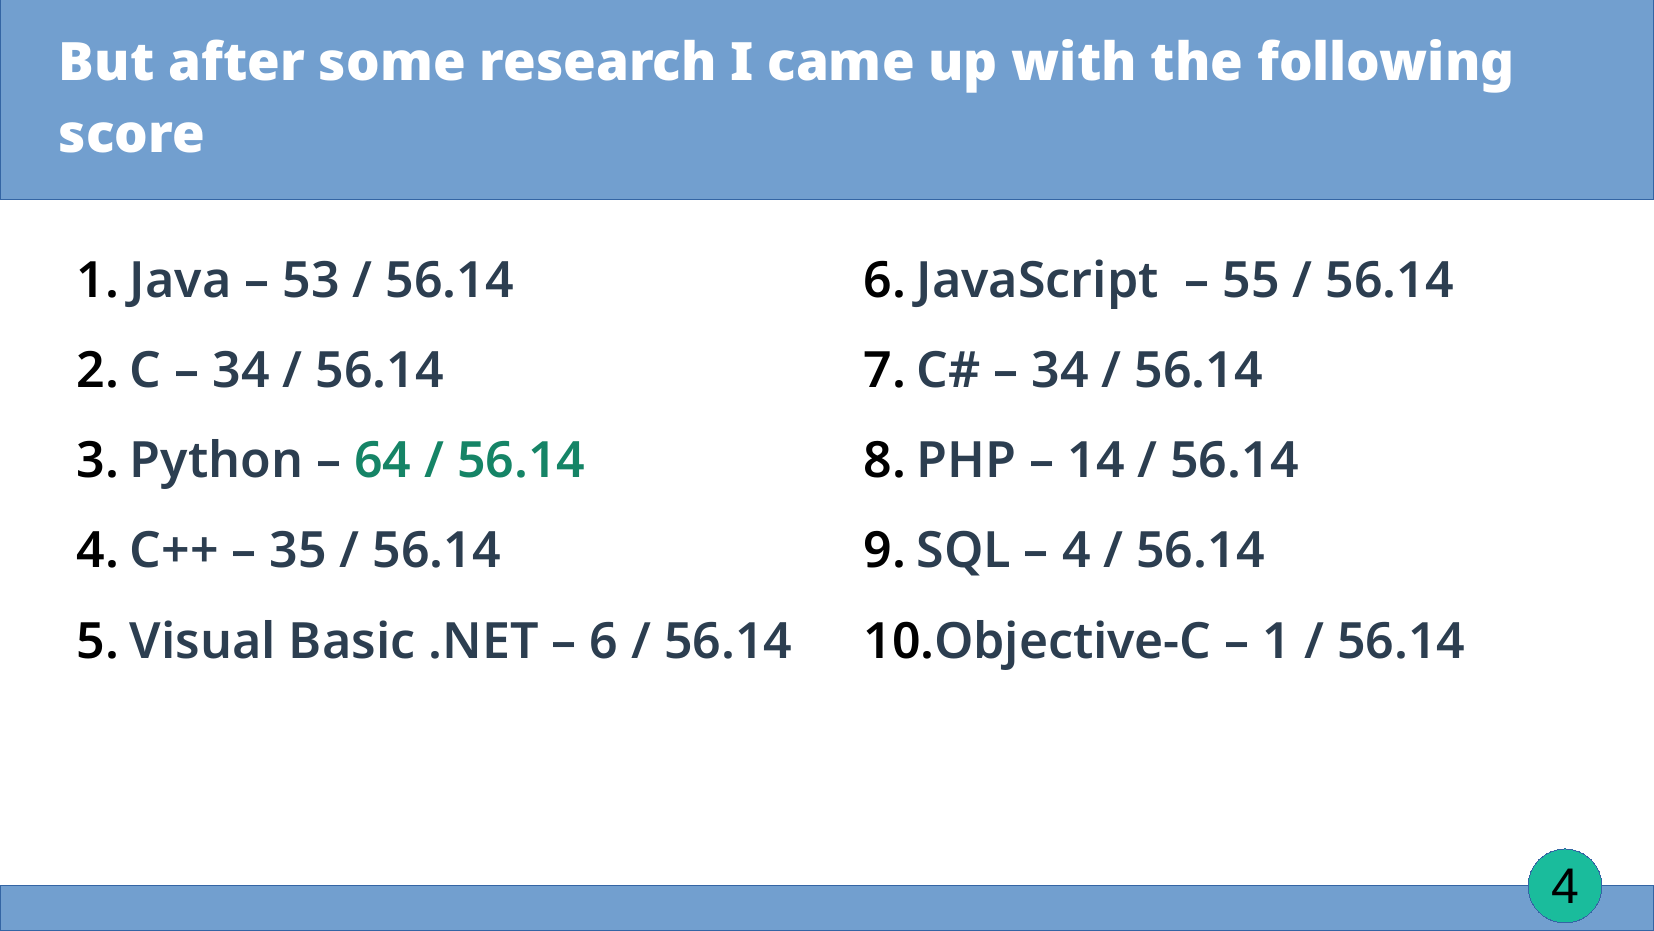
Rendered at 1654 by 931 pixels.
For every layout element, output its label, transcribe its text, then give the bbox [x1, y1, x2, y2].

title But after some research I came up with the following score [59, 37, 1595, 155]
list JavaScript – 55 / 56.14 C# – 34 / 56.14 PHP – 14 / 56.14 SQL – 4 / 56.14 Objective-C – 1 / 56.14 [845, 243, 1596, 864]
list Java – 53 / 56.14 C – 34 / 56.14 Python – 64 / 56.14 C++ – 35 / 56.14 Visual Basic .NET – 6 / 56.14 [59, 243, 809, 864]
